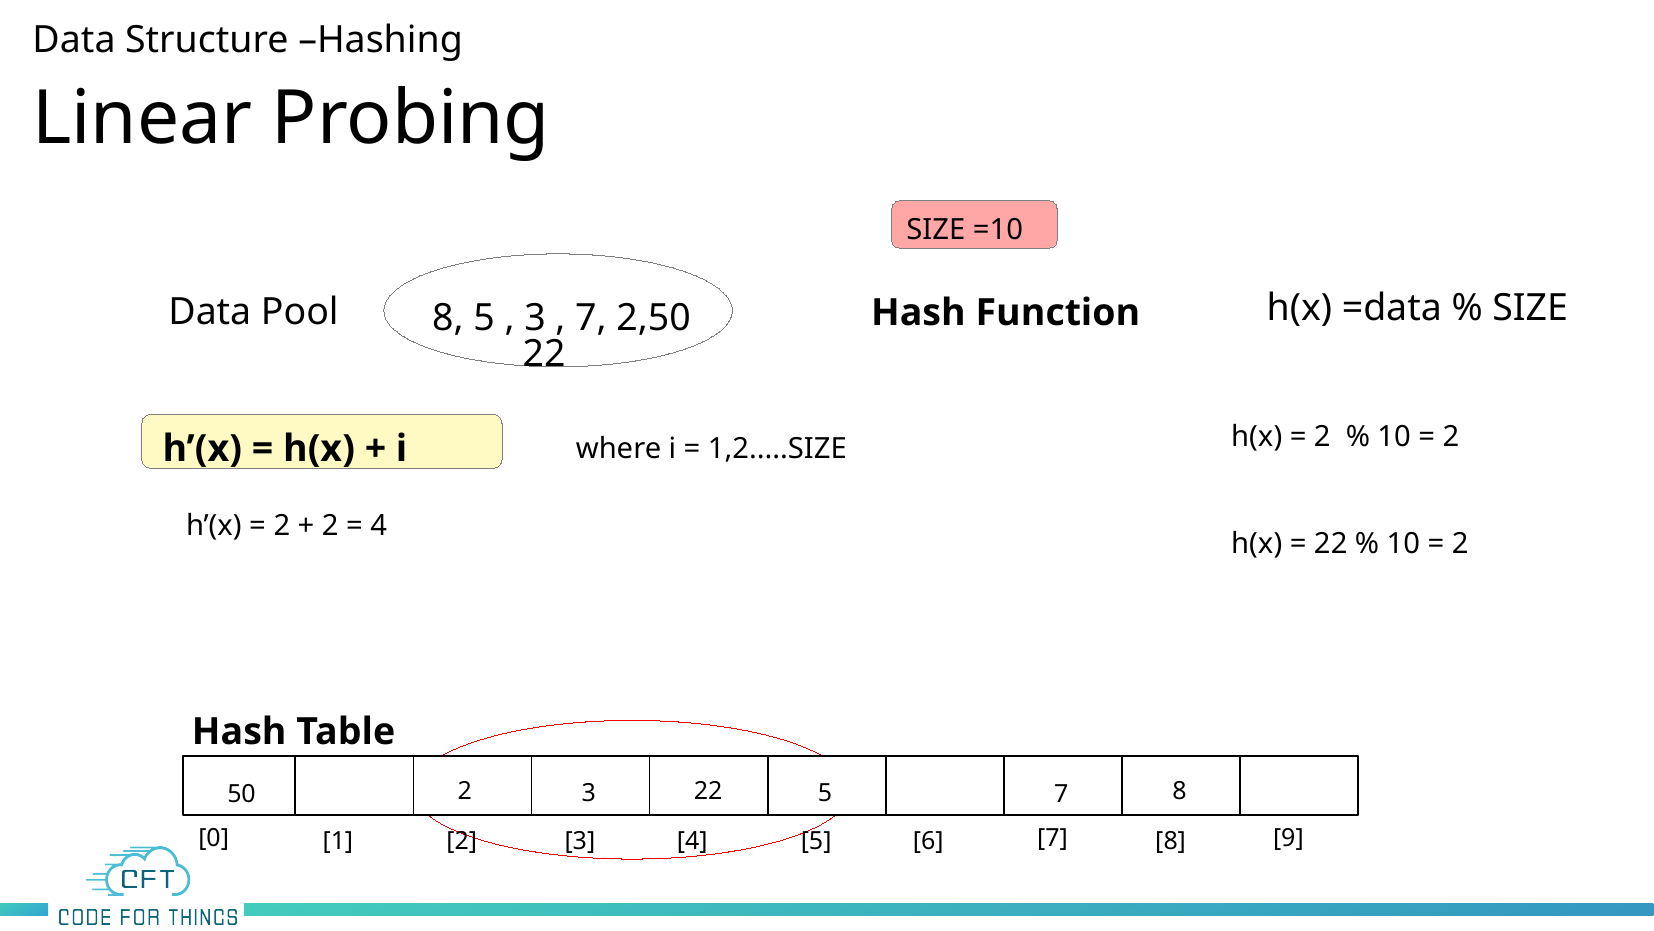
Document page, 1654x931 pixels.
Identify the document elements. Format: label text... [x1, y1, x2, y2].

text_box 22 [679, 764, 741, 810]
text_box [586, 342, 703, 367]
text_box [405, 253, 711, 283]
text_box 8 [1157, 765, 1205, 810]
text_box h’(x) = 2 + 2 = 4 [135, 496, 520, 546]
text_box 2 [442, 764, 491, 810]
text_box where i = 1,2.....SIZE [561, 419, 957, 469]
text_box Hash Function [820, 278, 1216, 337]
text_box h(x) = 2 % 10 = 2 [1181, 408, 1524, 473]
text_box h(x) =data % SIZE [1216, 272, 1654, 337]
text_box [183, 720, 1359, 859]
text_box 7 [1039, 768, 1087, 813]
text_box [8] [1133, 814, 1235, 860]
title Data Structure –Hashing Linear Probing [32, 12, 1184, 166]
text_box 22 [507, 318, 586, 378]
text_box [9] [1251, 812, 1353, 857]
text_box [1] [301, 814, 402, 860]
picture [59, 846, 237, 925]
text_box [5] [779, 814, 880, 860]
text_box [4] [655, 814, 756, 860]
text_box 50 [212, 768, 275, 813]
text_box [0] [177, 812, 278, 857]
text_box Data Pool [118, 276, 402, 342]
text_box 8, 5 , 3 , 7, 2,50 [402, 283, 780, 342]
text_box 5 [803, 767, 851, 812]
text_box h(x) = 22 % 10 = 2 [1181, 514, 1536, 579]
text_box Hash Table [141, 696, 461, 756]
text_box [7] [1015, 812, 1117, 857]
text_box [6] [891, 814, 993, 860]
text_box h’(x) = h(x) + i [112, 414, 550, 479]
text_box 3 [566, 767, 615, 812]
text_box SIZE =10 [891, 200, 1058, 250]
text_box [3] [543, 814, 644, 860]
text_box [2] [425, 814, 526, 860]
text_box [413, 342, 507, 365]
